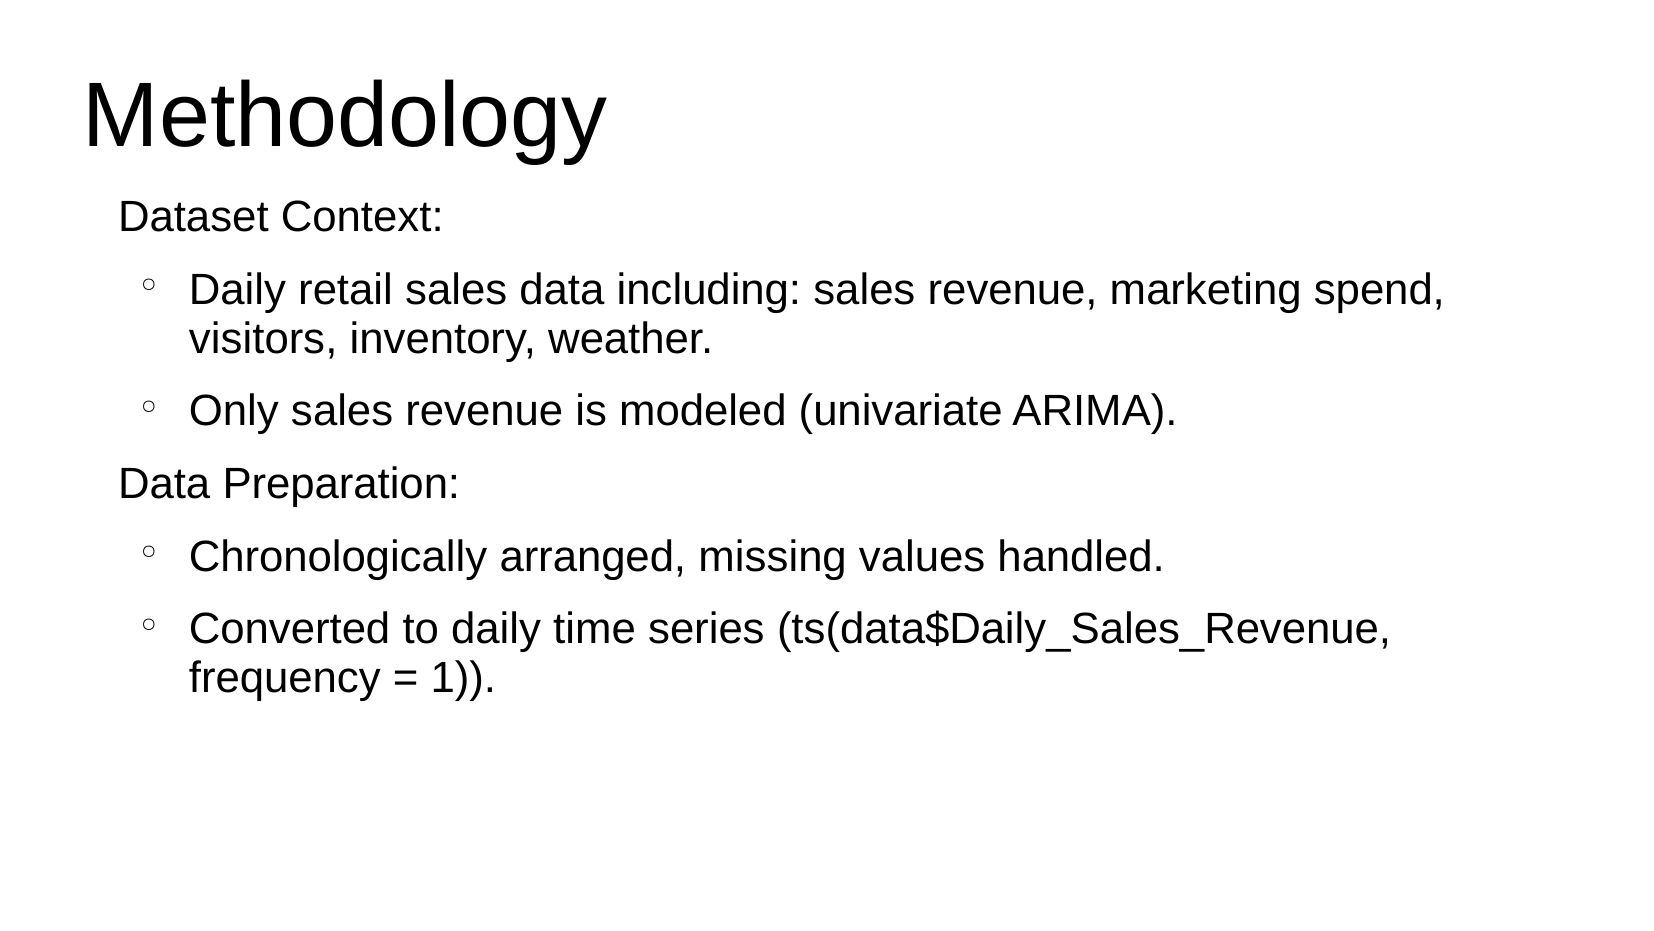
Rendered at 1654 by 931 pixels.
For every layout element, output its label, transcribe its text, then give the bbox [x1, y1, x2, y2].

title Methodology [82, 37, 1571, 192]
list Dataset Context: Daily retail sales data including: sales revenue, marketing spend, visitors, inventory, weather. Only sales revenue is modeled (univariate ARIMA). Data Preparation: Chronologically arranged, missing values handled. Converted to daily time series (ts(data$Daily_Sales_Revenue, frequency = 1)). [47, 192, 1595, 827]
